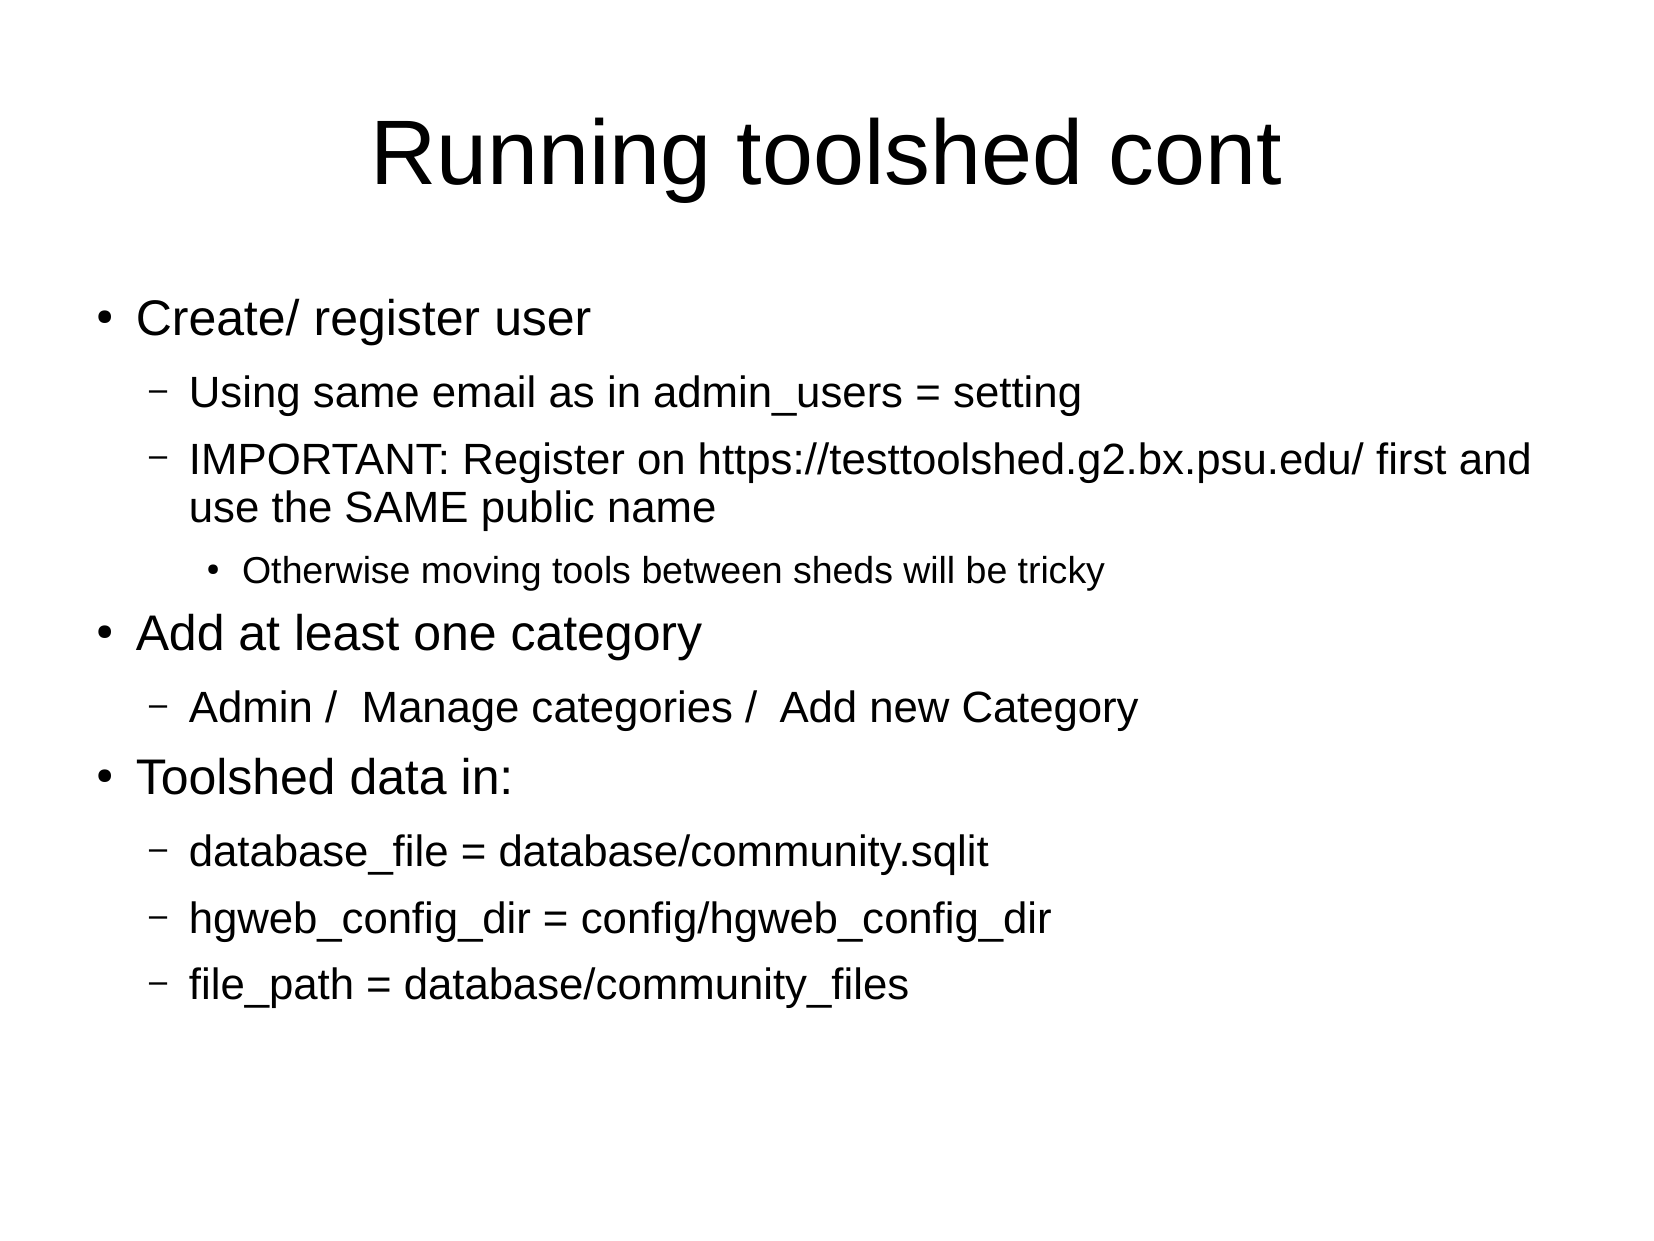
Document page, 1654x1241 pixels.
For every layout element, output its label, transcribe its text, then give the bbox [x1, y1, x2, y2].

list Create/ register user Using same email as in admin_users = setting IMPORTANT: Register on https://testtoolshed.g2.bx.psu.edu/ first and use the SAME public name Otherwise moving tools between sheds will be tricky Add at least one category Admin / Manage categories / Add new Category Toolshed data in: database_file = database/community.sqlit hgweb_config_dir = config/hgweb_config_dir file_path = database/community_files [82, 290, 1571, 1010]
title Running toolshed cont [82, 49, 1571, 257]
